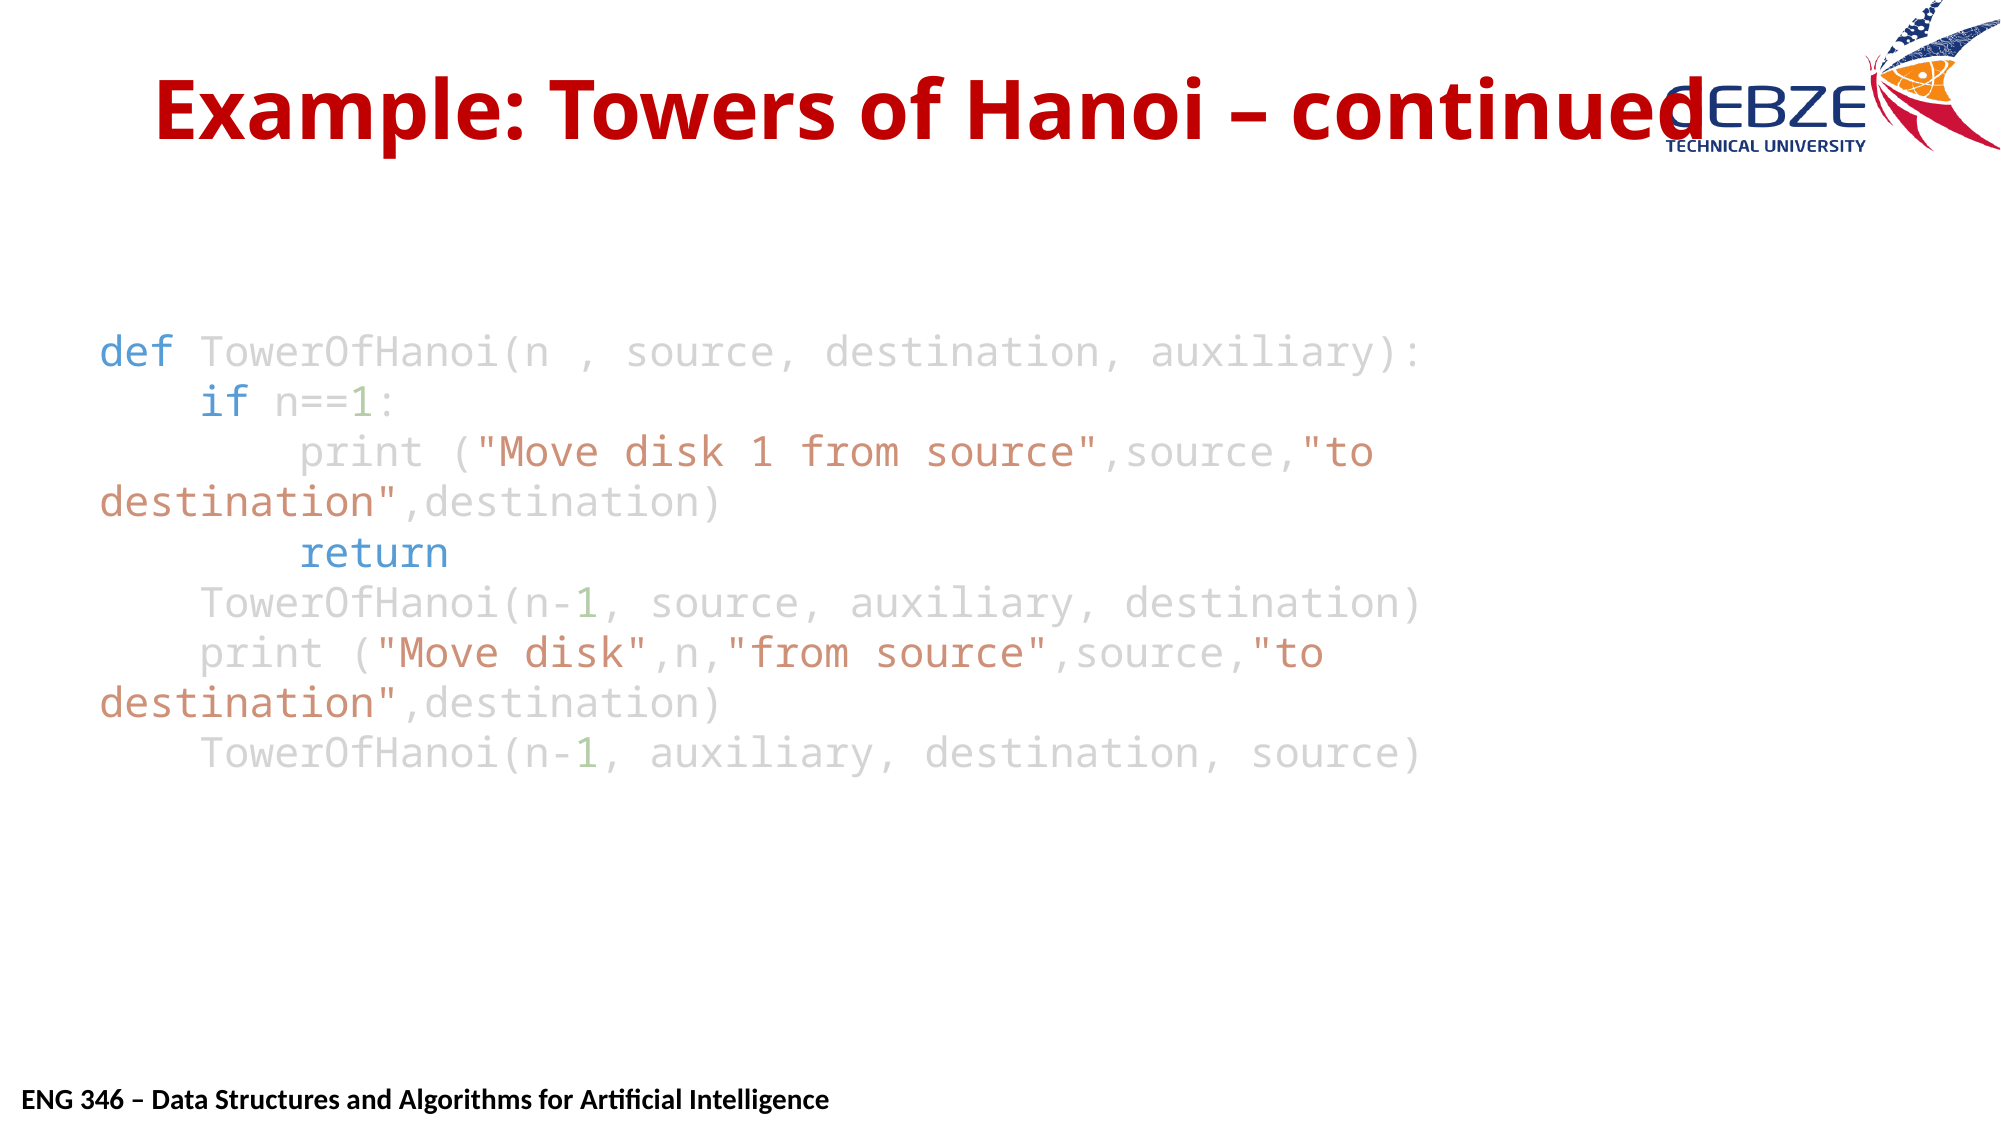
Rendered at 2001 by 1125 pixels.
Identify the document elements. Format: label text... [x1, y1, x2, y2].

picture [1665, 0, 2001, 152]
text_box def TowerOfHanoi(n , source, destination, auxiliary): if n==1: print ("Move disk 1 from source",source,"to destination",destination) return TowerOfHanoi(n-1, source, auxiliary, destination) print ("Move disk",n,"from source",source,"to destination",destination) TowerOfHanoi(n-1, auxiliary, destination, source) [84, 317, 1916, 883]
title Example: Towers of Hanoi – continued [137, 59, 1863, 166]
